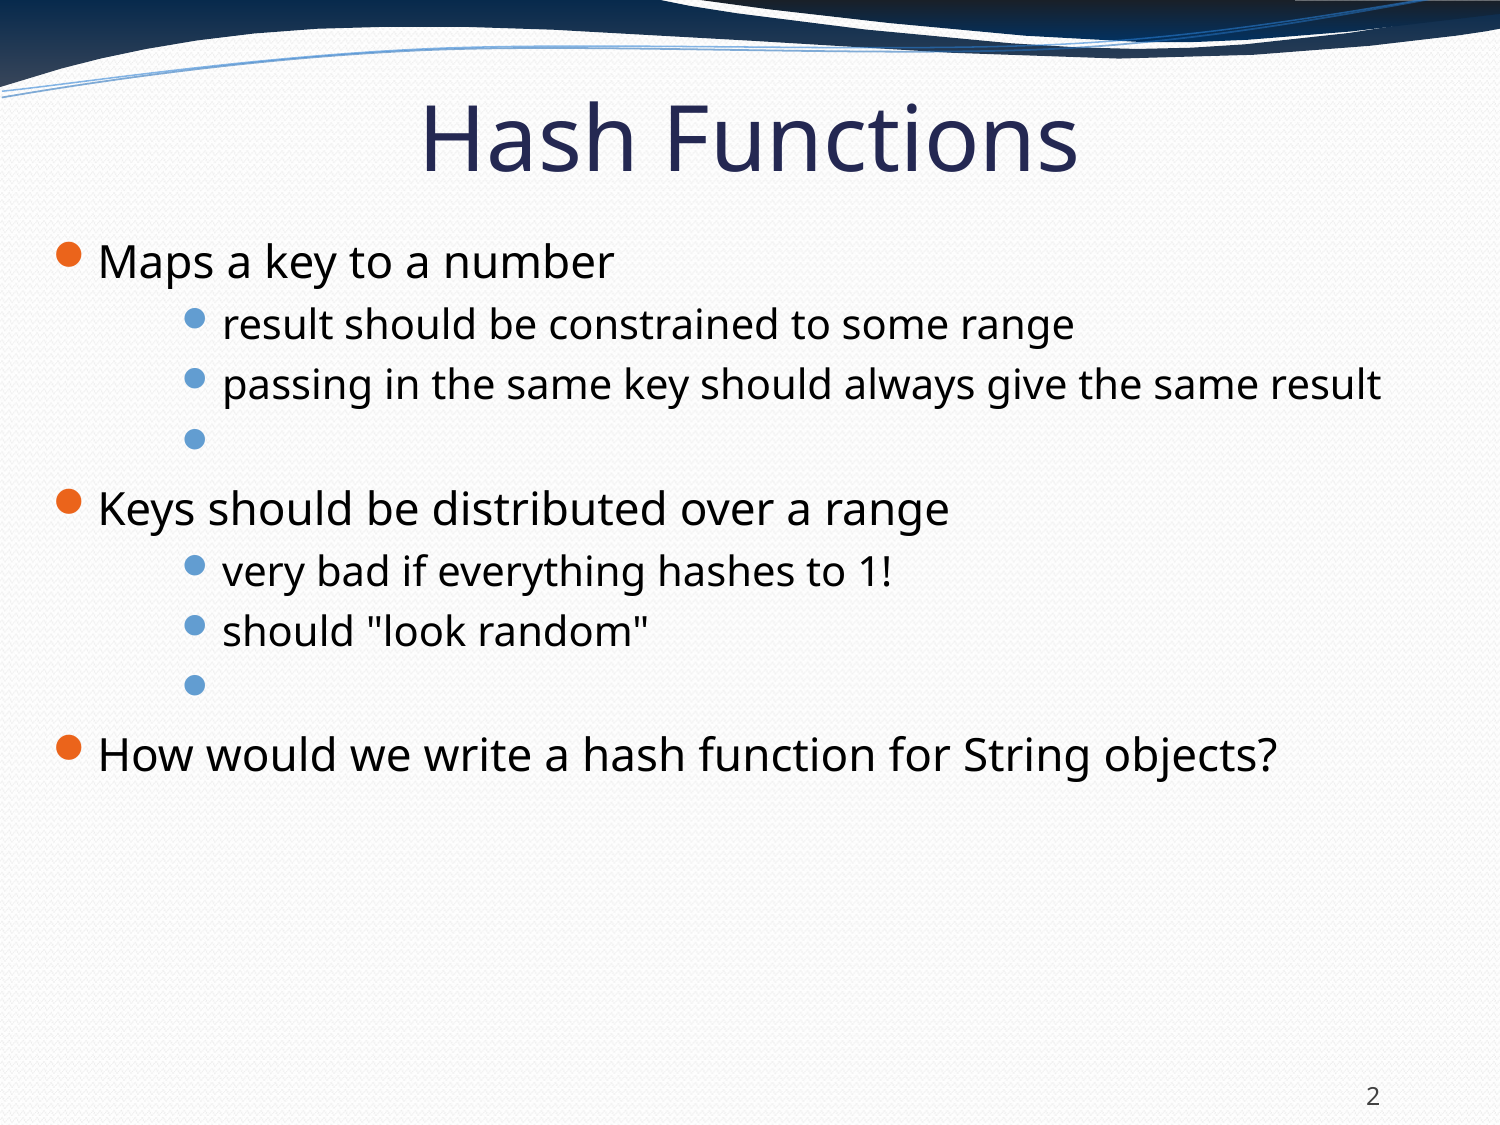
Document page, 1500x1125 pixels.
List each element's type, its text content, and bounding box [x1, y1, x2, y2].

title Hash Functions [75, 72, 1426, 188]
list Maps a key to a number result should be constrained to some range passing in the same key should always give the same result Keys should be distributed over a range very bad if everything hashes to 1! should "look random" How would we write a hash function for String objects? [37, 224, 1500, 1075]
